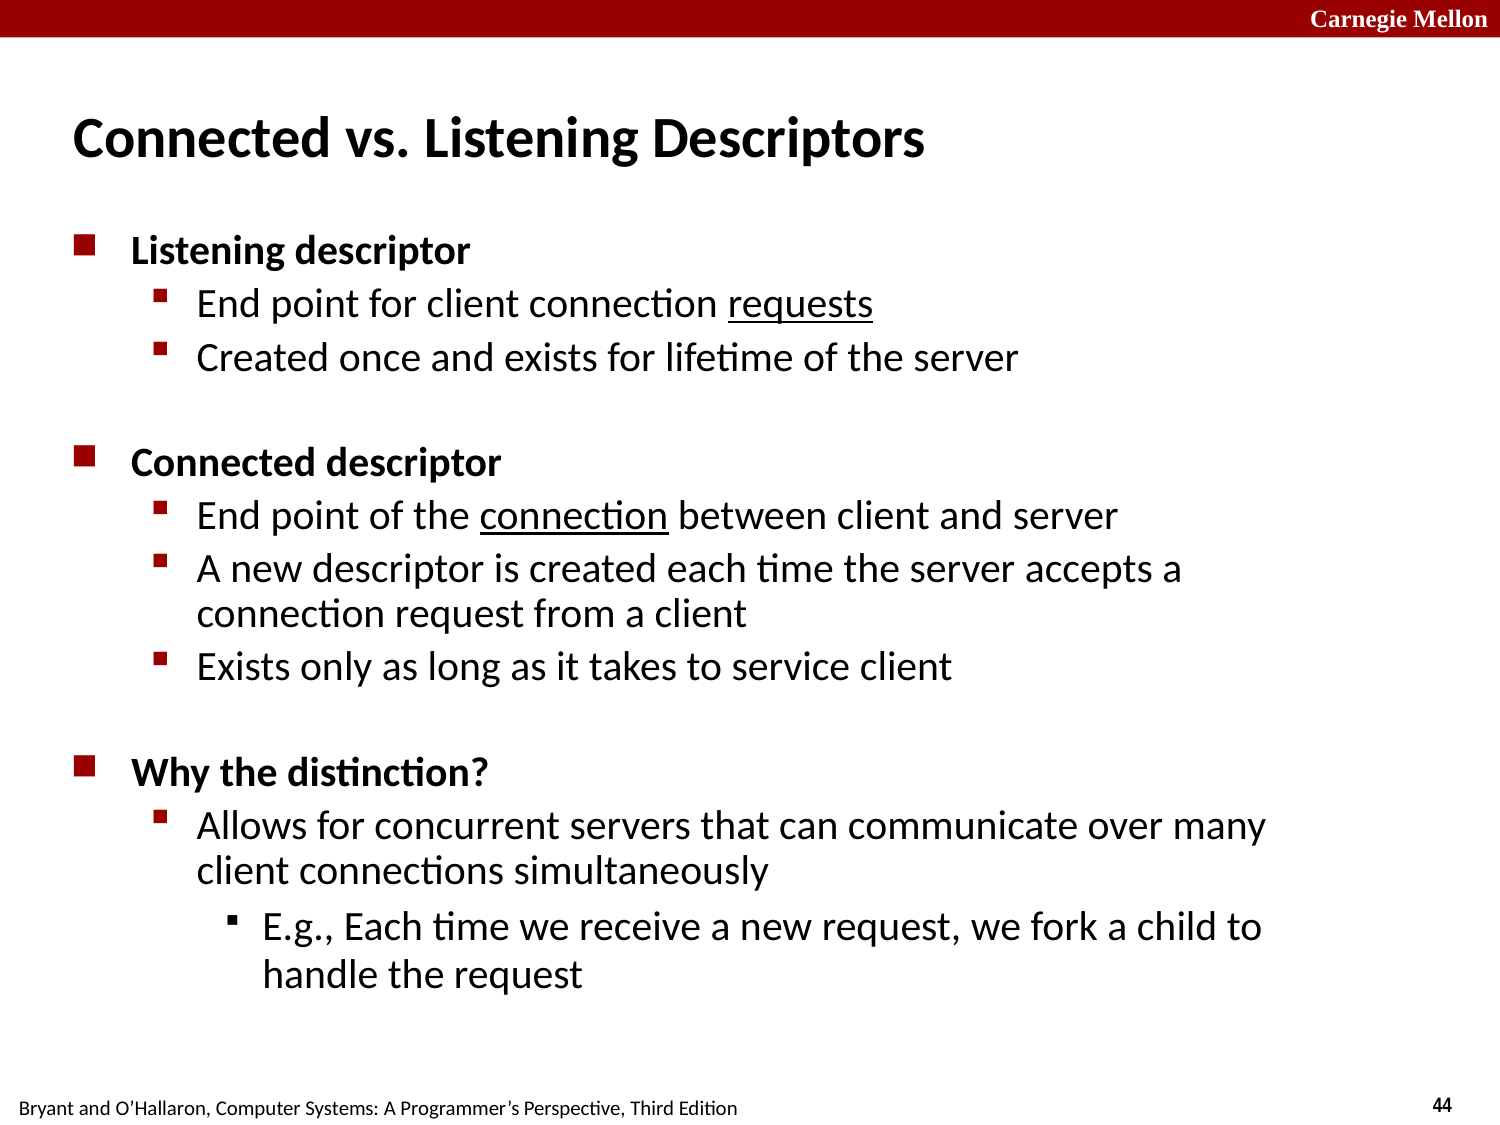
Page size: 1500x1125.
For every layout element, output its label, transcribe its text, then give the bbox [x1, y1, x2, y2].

list Listening descriptor End point for client connection requests Created once and exists for lifetime of the server Connected descriptor End point of the connection between client and server A new descriptor is created each time the server accepts a connection request from a client Exists only as long as it takes to service client Why the distinction? Allows for concurrent servers that can communicate over many client connections simultaneously E.g., Each time we receive a new request, we fork a child to handle the request [59, 223, 1356, 1075]
title Connected vs. Listening Descriptors [58, 71, 1304, 197]
